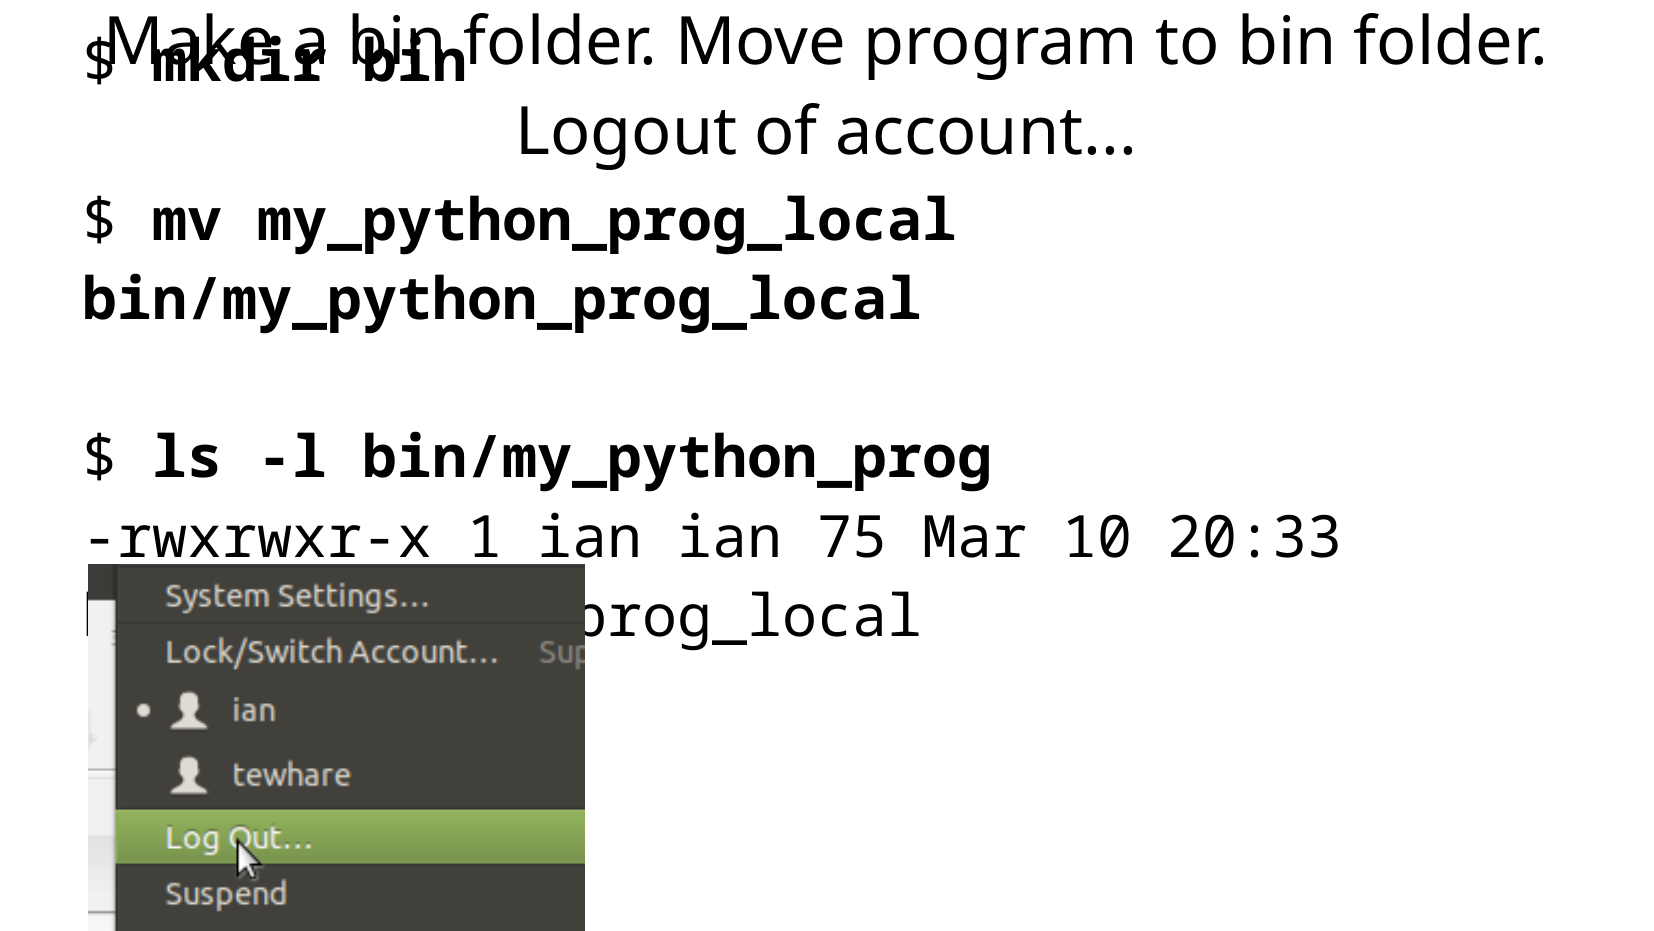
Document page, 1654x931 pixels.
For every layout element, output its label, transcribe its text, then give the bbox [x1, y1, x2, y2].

picture [88, 564, 585, 931]
title Make a bin folder. Move program to bin folder. Logout of account... [82, 16, 1571, 132]
text_box $ mkdir bin $ mv my_python_prog_local bin/my_python_prog_local $ ls -l bin/my_python_prog -rwxrwxr-x 1 ian ian 75 Mar 10 20:33 bin/my_python_prog_local [82, 132, 1571, 541]
